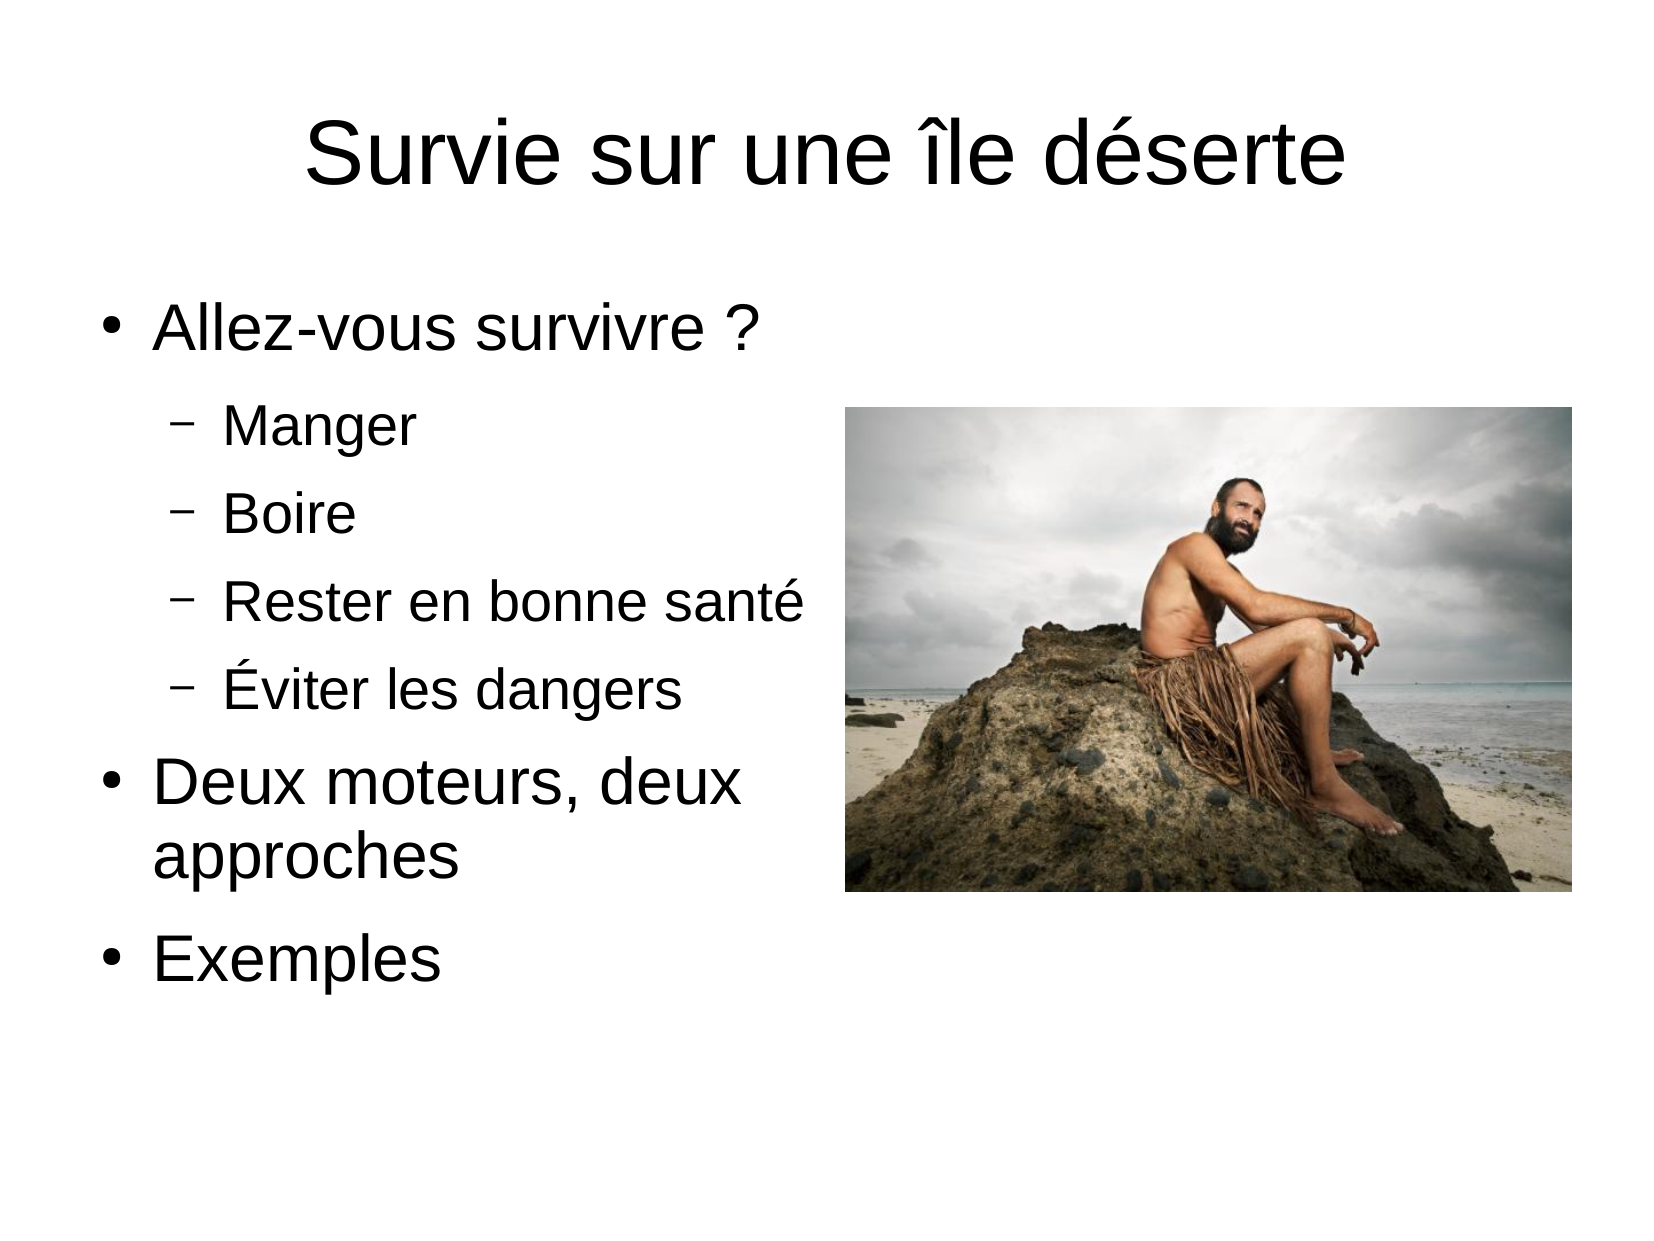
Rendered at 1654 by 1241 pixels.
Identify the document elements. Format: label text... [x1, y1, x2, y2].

picture [845, 407, 1572, 892]
title Survie sur une île déserte [82, 49, 1571, 257]
list Allez-vous survivre ? Manger Boire Rester en bonne santé Éviter les dangers Deux moteurs, deux approches Exemples [82, 290, 809, 1010]
